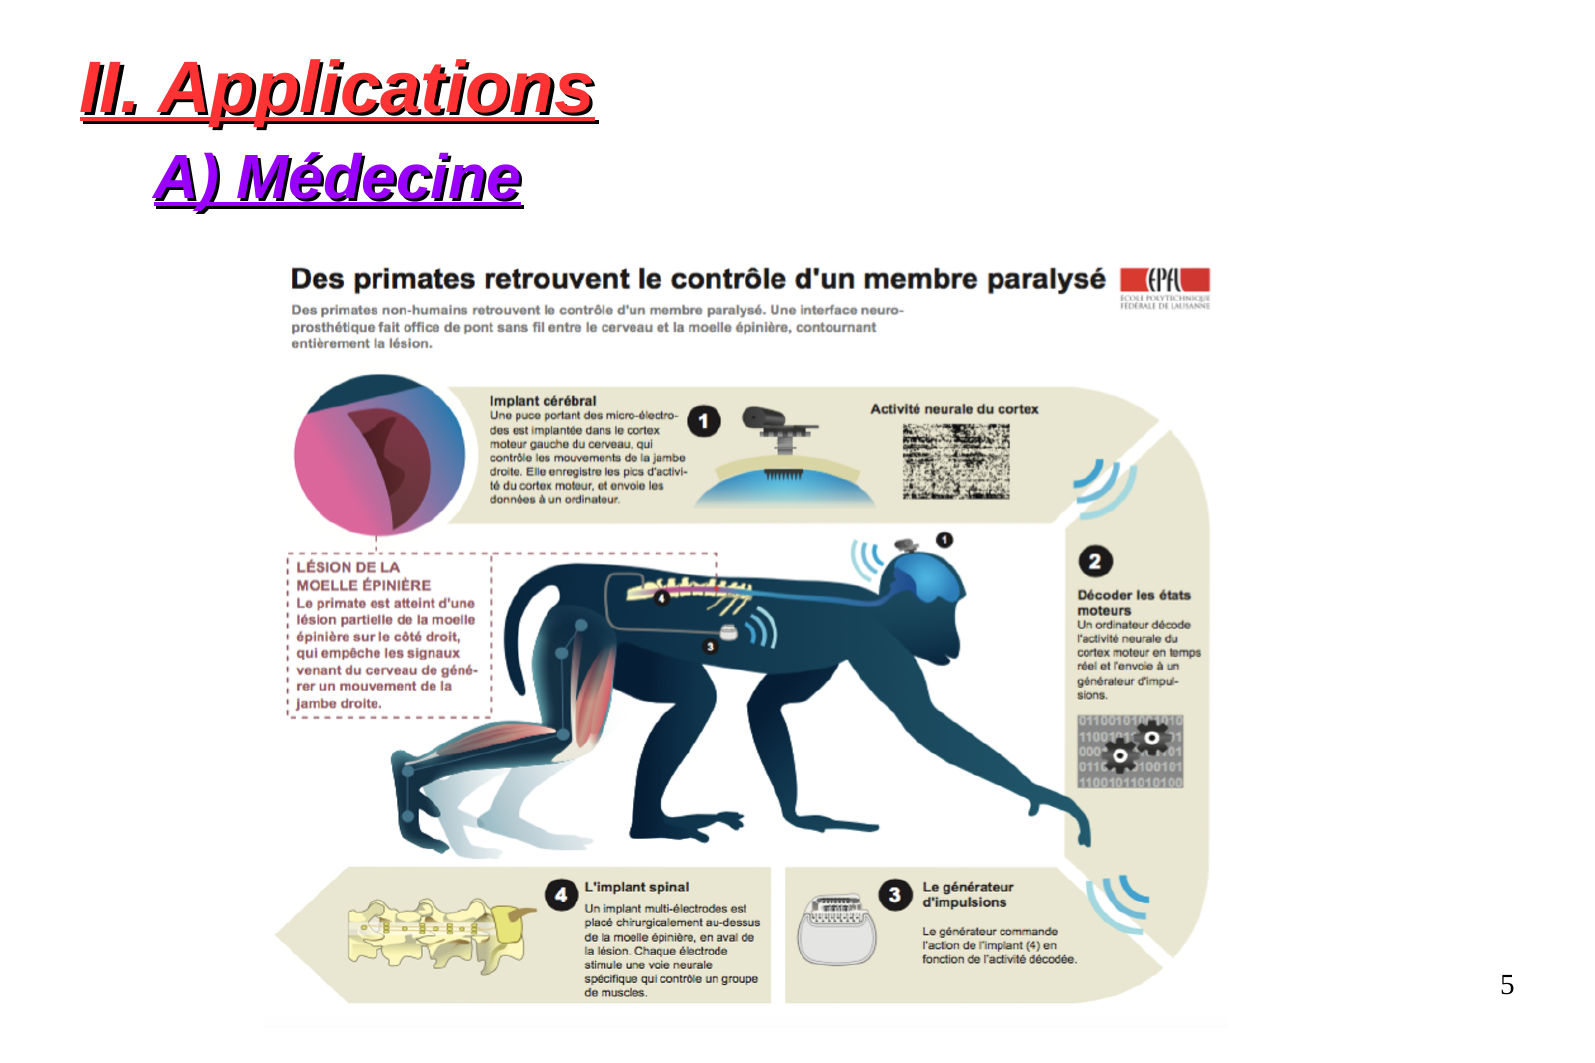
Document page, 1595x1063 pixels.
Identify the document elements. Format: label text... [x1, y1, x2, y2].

picture [263, 248, 1229, 1028]
title II. Applications A) Médecine [79, 42, 1515, 220]
